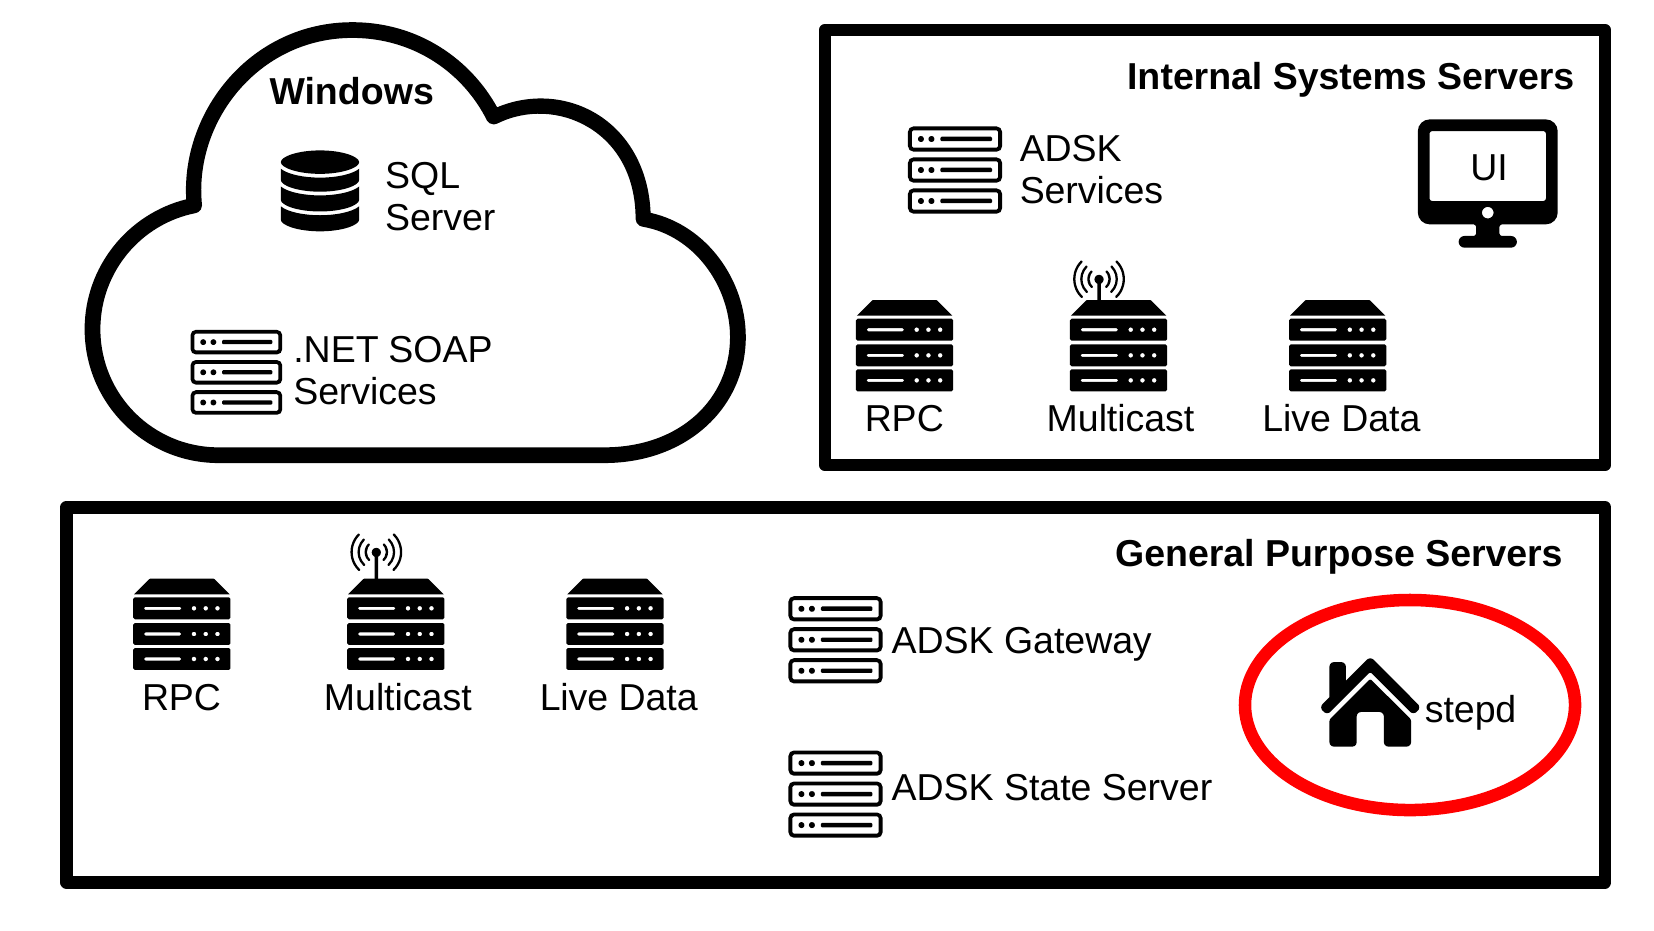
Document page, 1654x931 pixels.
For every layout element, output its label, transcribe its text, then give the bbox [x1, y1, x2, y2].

text_box stepd [1410, 680, 1561, 738]
text_box ADSK Gateway [876, 612, 1252, 670]
text_box Live Data [1247, 390, 1456, 447]
picture [1069, 257, 1168, 390]
text_box .NET SOAP Services [278, 320, 564, 420]
picture [73, 514, 886, 869]
text_box Windows [254, 62, 463, 120]
text_box General Purpose Servers [1100, 525, 1626, 582]
picture [905, 120, 1006, 245]
picture [1289, 300, 1387, 390]
picture [17, 0, 813, 838]
picture [1414, 110, 1561, 292]
text_box Multicast [1031, 390, 1242, 447]
picture [1315, 647, 1426, 785]
text_box Multicast [309, 668, 520, 726]
text_box SQL Server [370, 147, 536, 247]
picture [855, 300, 954, 390]
text_box RPC [127, 668, 309, 726]
text_box ADSK State Server [876, 759, 1252, 816]
text_box RPC [850, 390, 1031, 447]
text_box Live Data [525, 668, 733, 726]
text_box UI [1455, 138, 1550, 196]
text_box Internal Systems Servers [1112, 48, 1638, 106]
text_box ADSK Services [1005, 120, 1336, 219]
